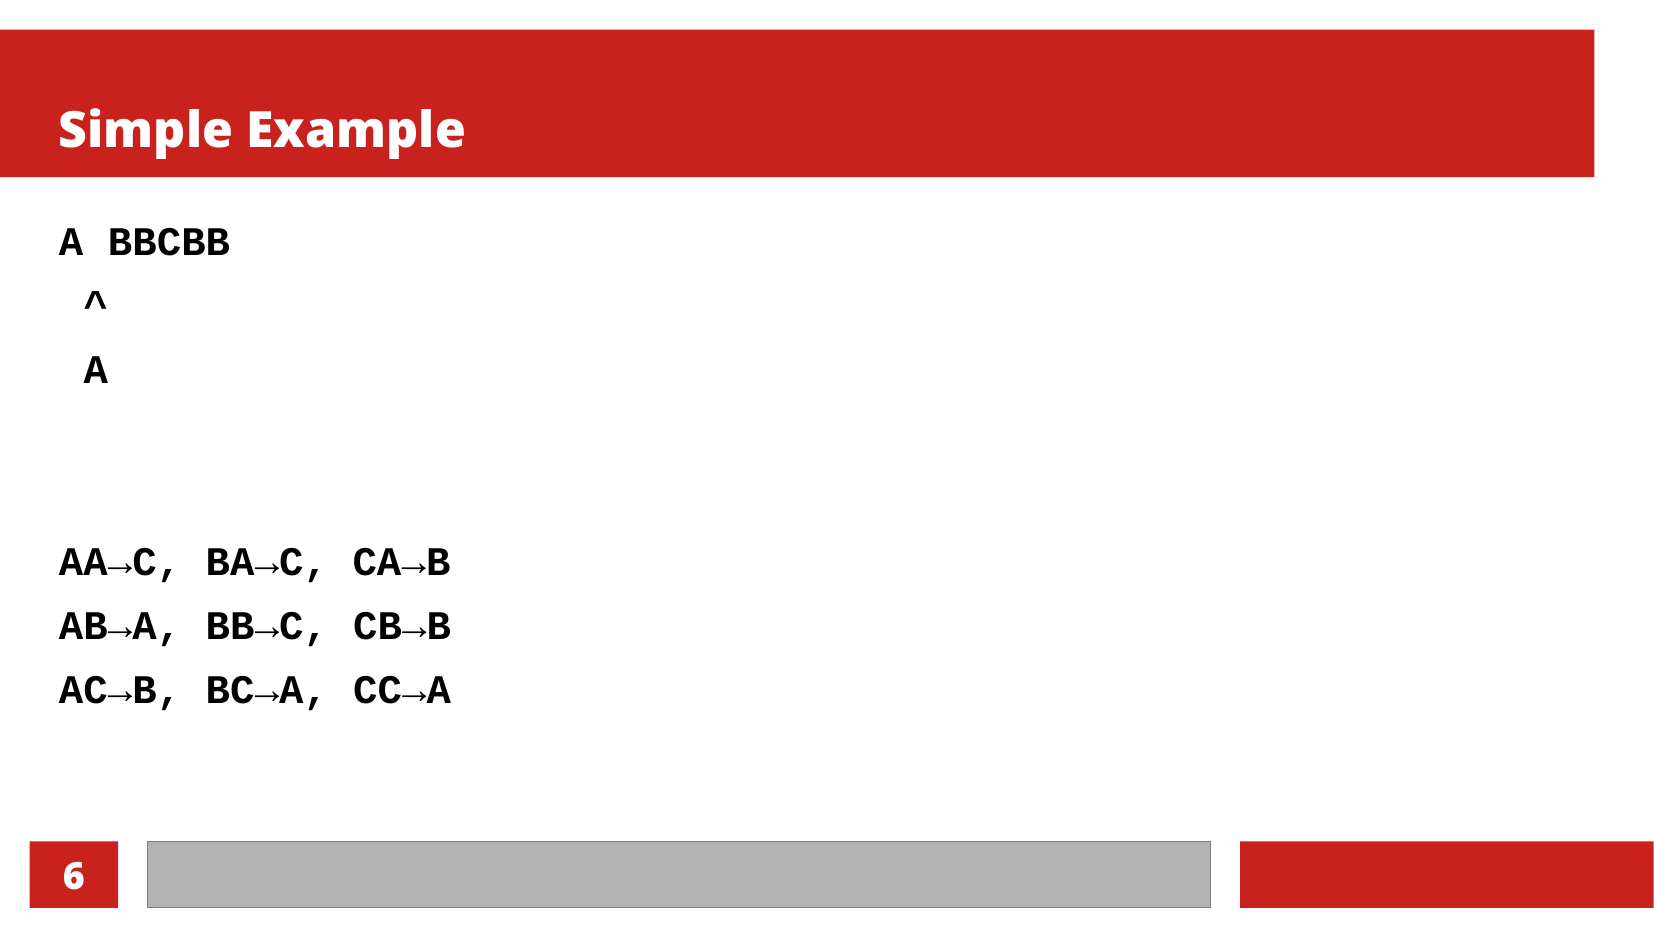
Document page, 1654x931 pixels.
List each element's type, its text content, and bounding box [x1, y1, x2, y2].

list A BBCBB ^ A AA→C, BA→C, CA→B AB→A, BB→C, CB→B AC→B, BC→A, CC→A [59, 221, 1565, 798]
title Simple Example [59, 44, 1595, 163]
